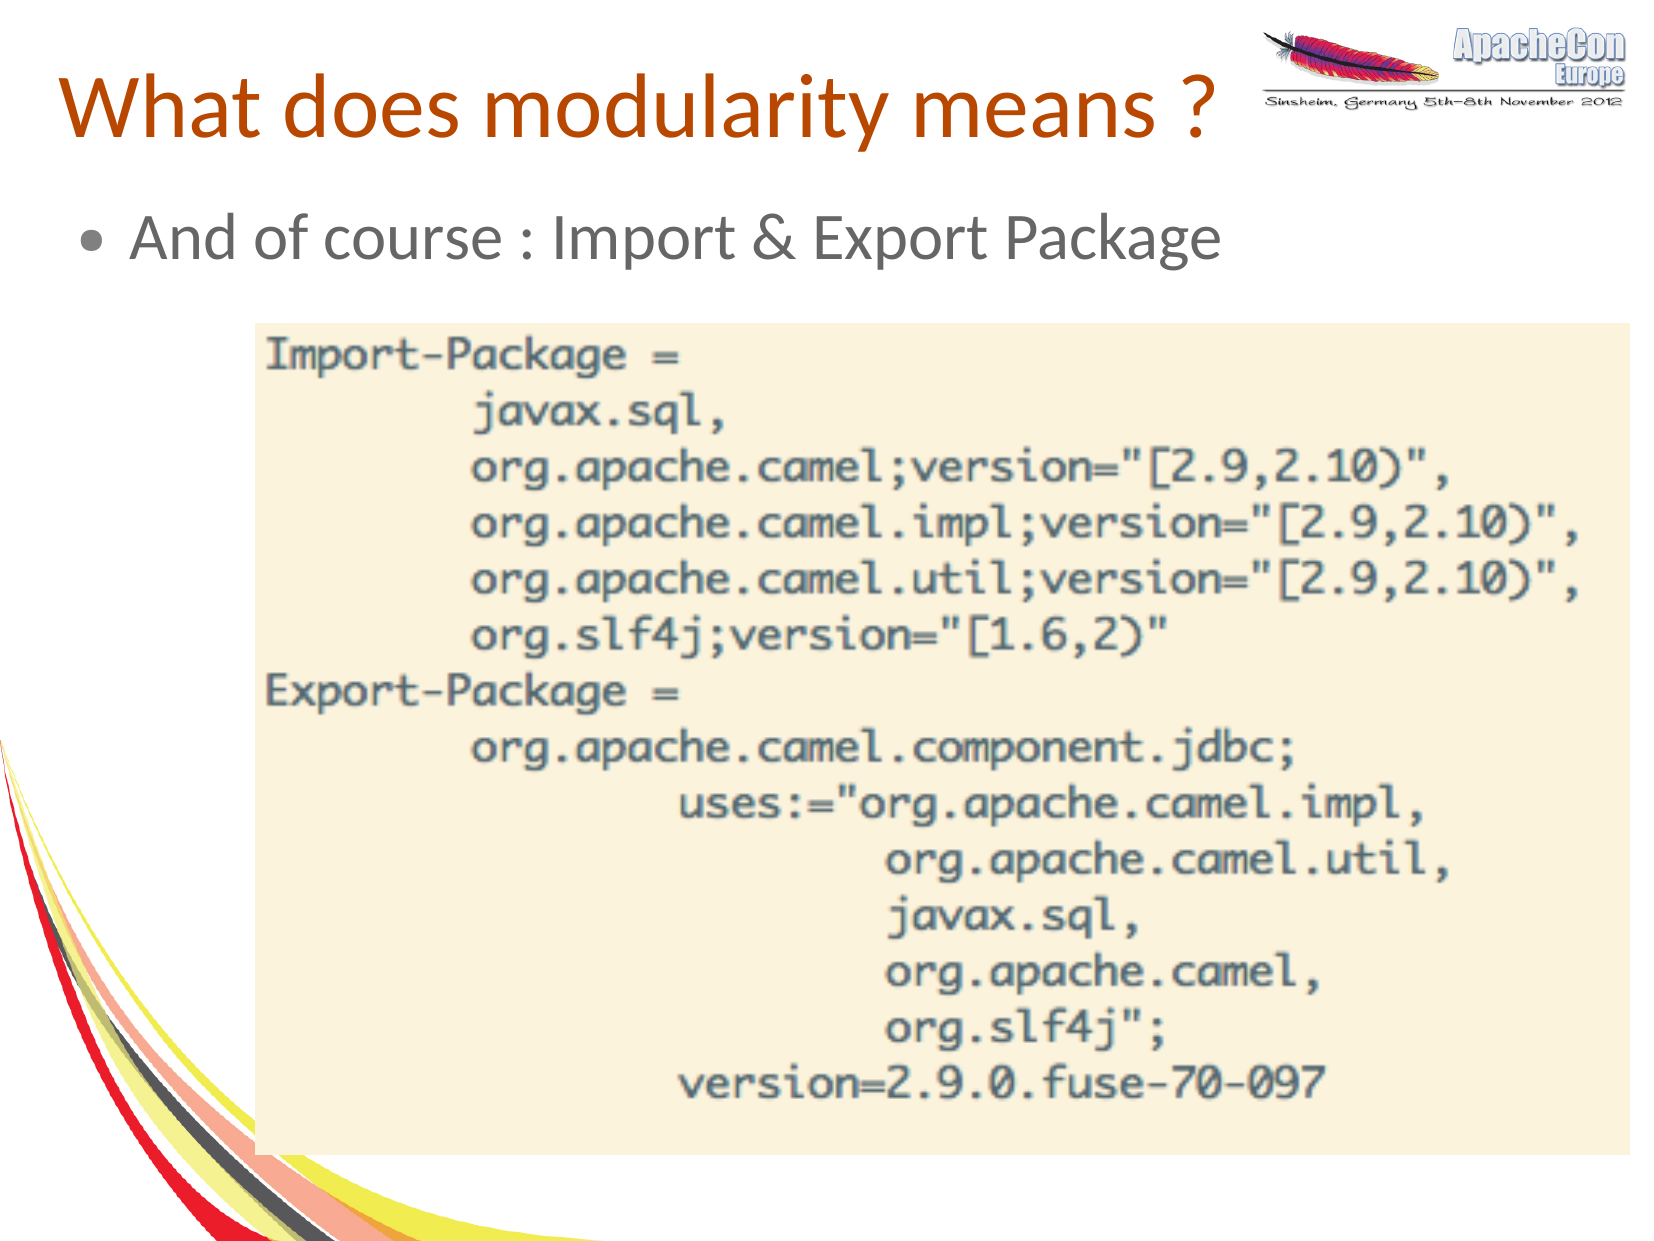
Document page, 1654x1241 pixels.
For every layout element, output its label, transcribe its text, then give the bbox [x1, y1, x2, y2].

list And of course : Import & Export Package [59, 209, 1418, 916]
picture [0, 0, 1654, 1241]
title What does modularity means ? [59, 59, 1418, 171]
